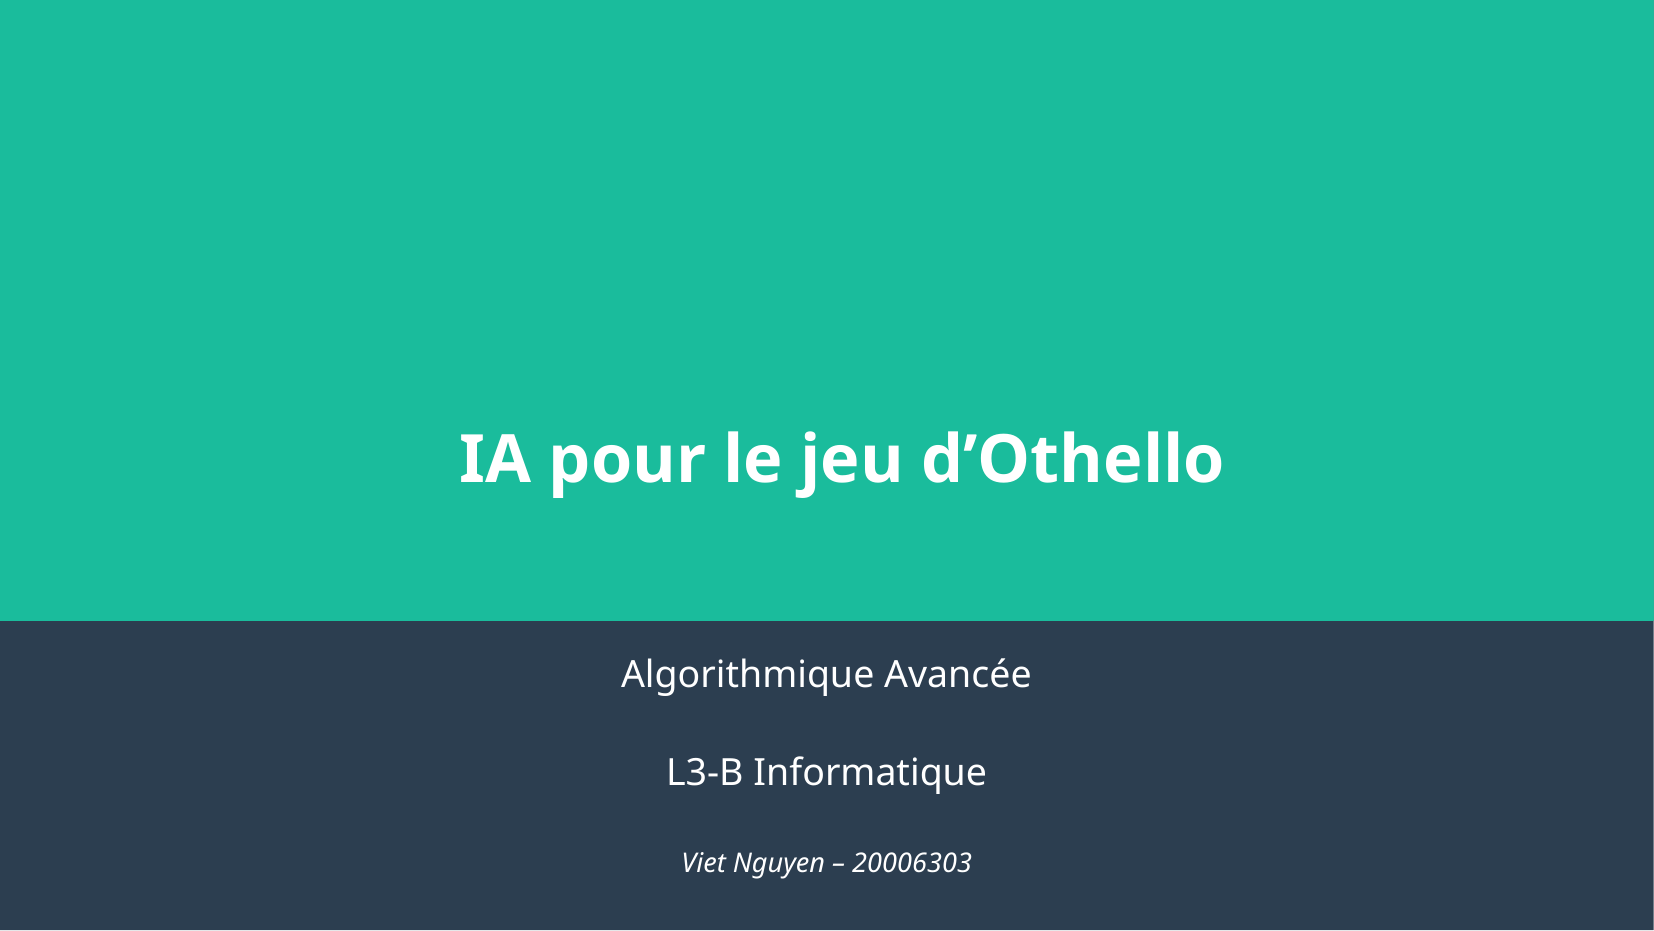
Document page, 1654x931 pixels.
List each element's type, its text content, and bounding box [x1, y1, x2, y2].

title IA pour le jeu d’Othello [75, 375, 1611, 493]
subtitle Algorithmique Avancée L3-B Informatique Viet Nguyen – 20006303 [59, 642, 1595, 886]
